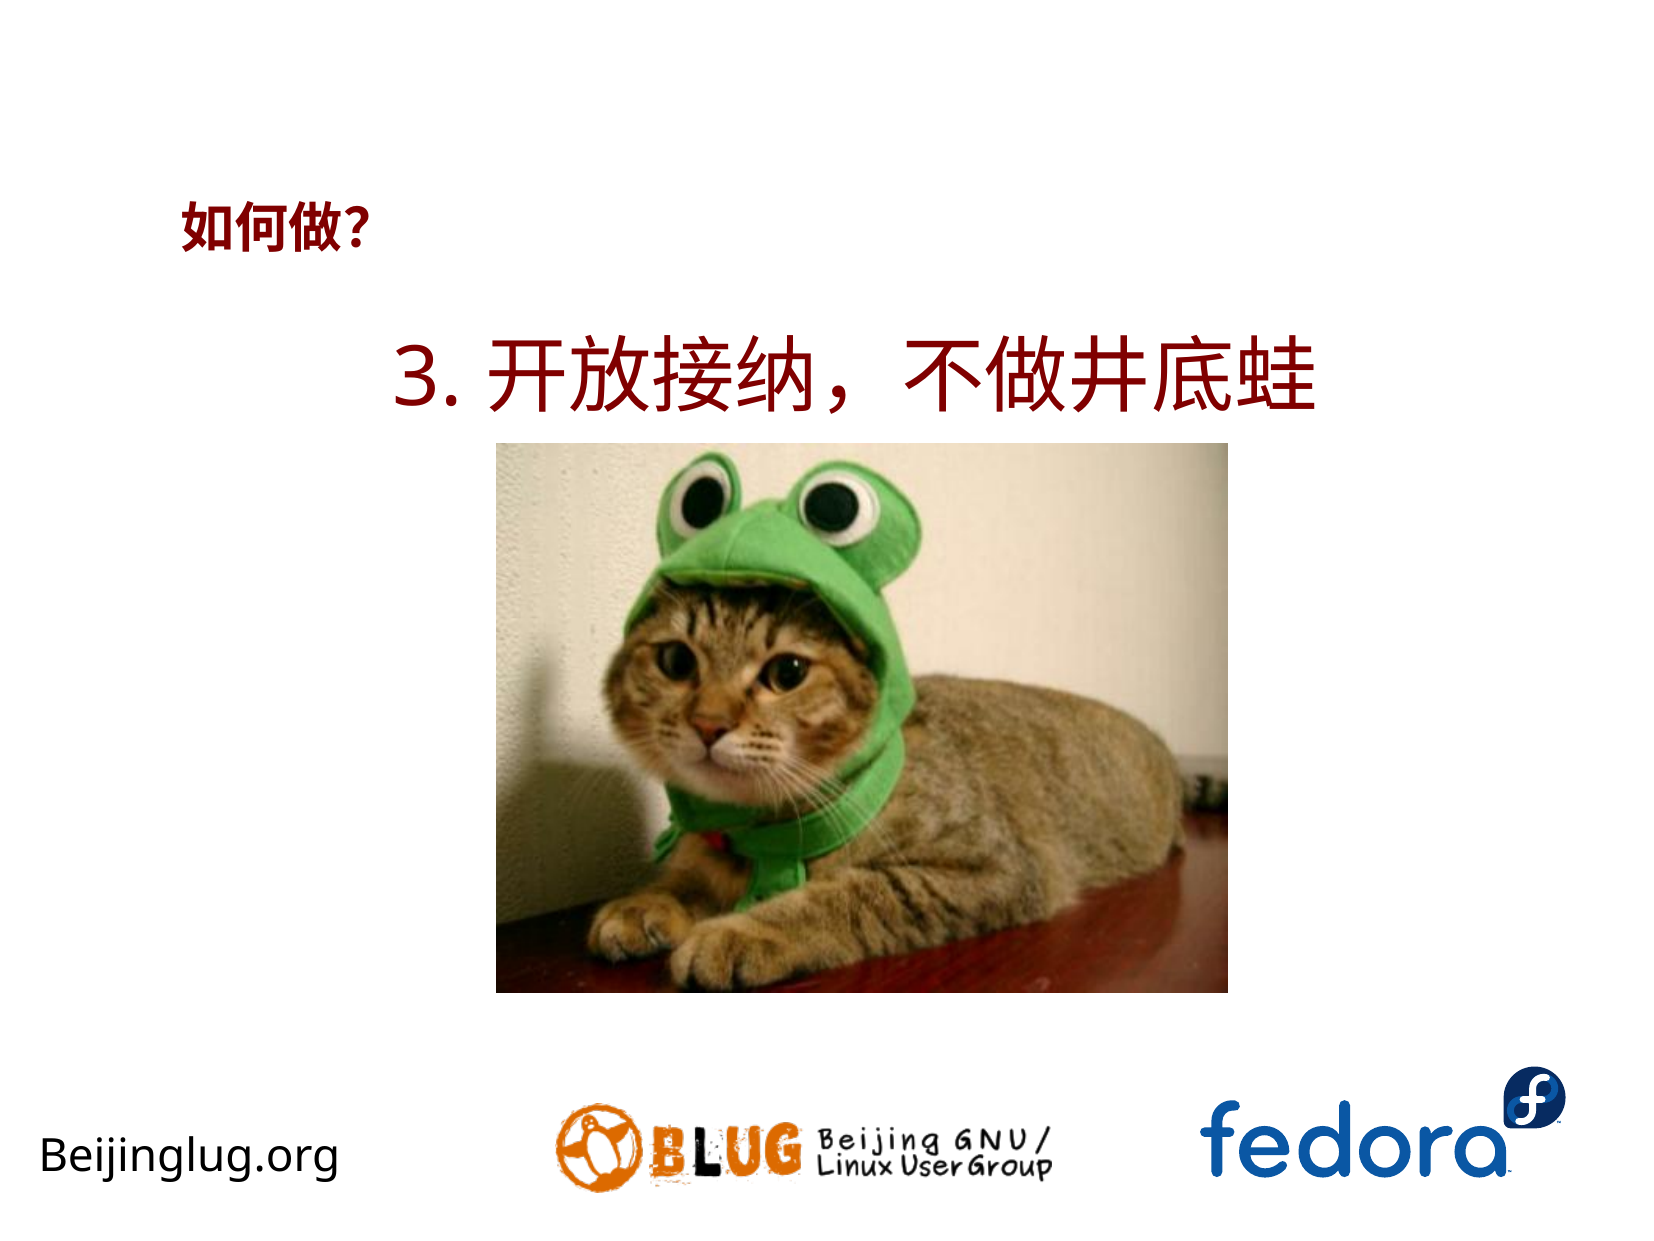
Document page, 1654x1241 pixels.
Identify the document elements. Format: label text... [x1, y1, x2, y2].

picture [496, 443, 1228, 993]
text_box 如何做？ [165, 177, 422, 266]
text_box 3.开放接纳，不做井底蛙 [377, 301, 1339, 440]
picture [555, 1103, 1052, 1193]
